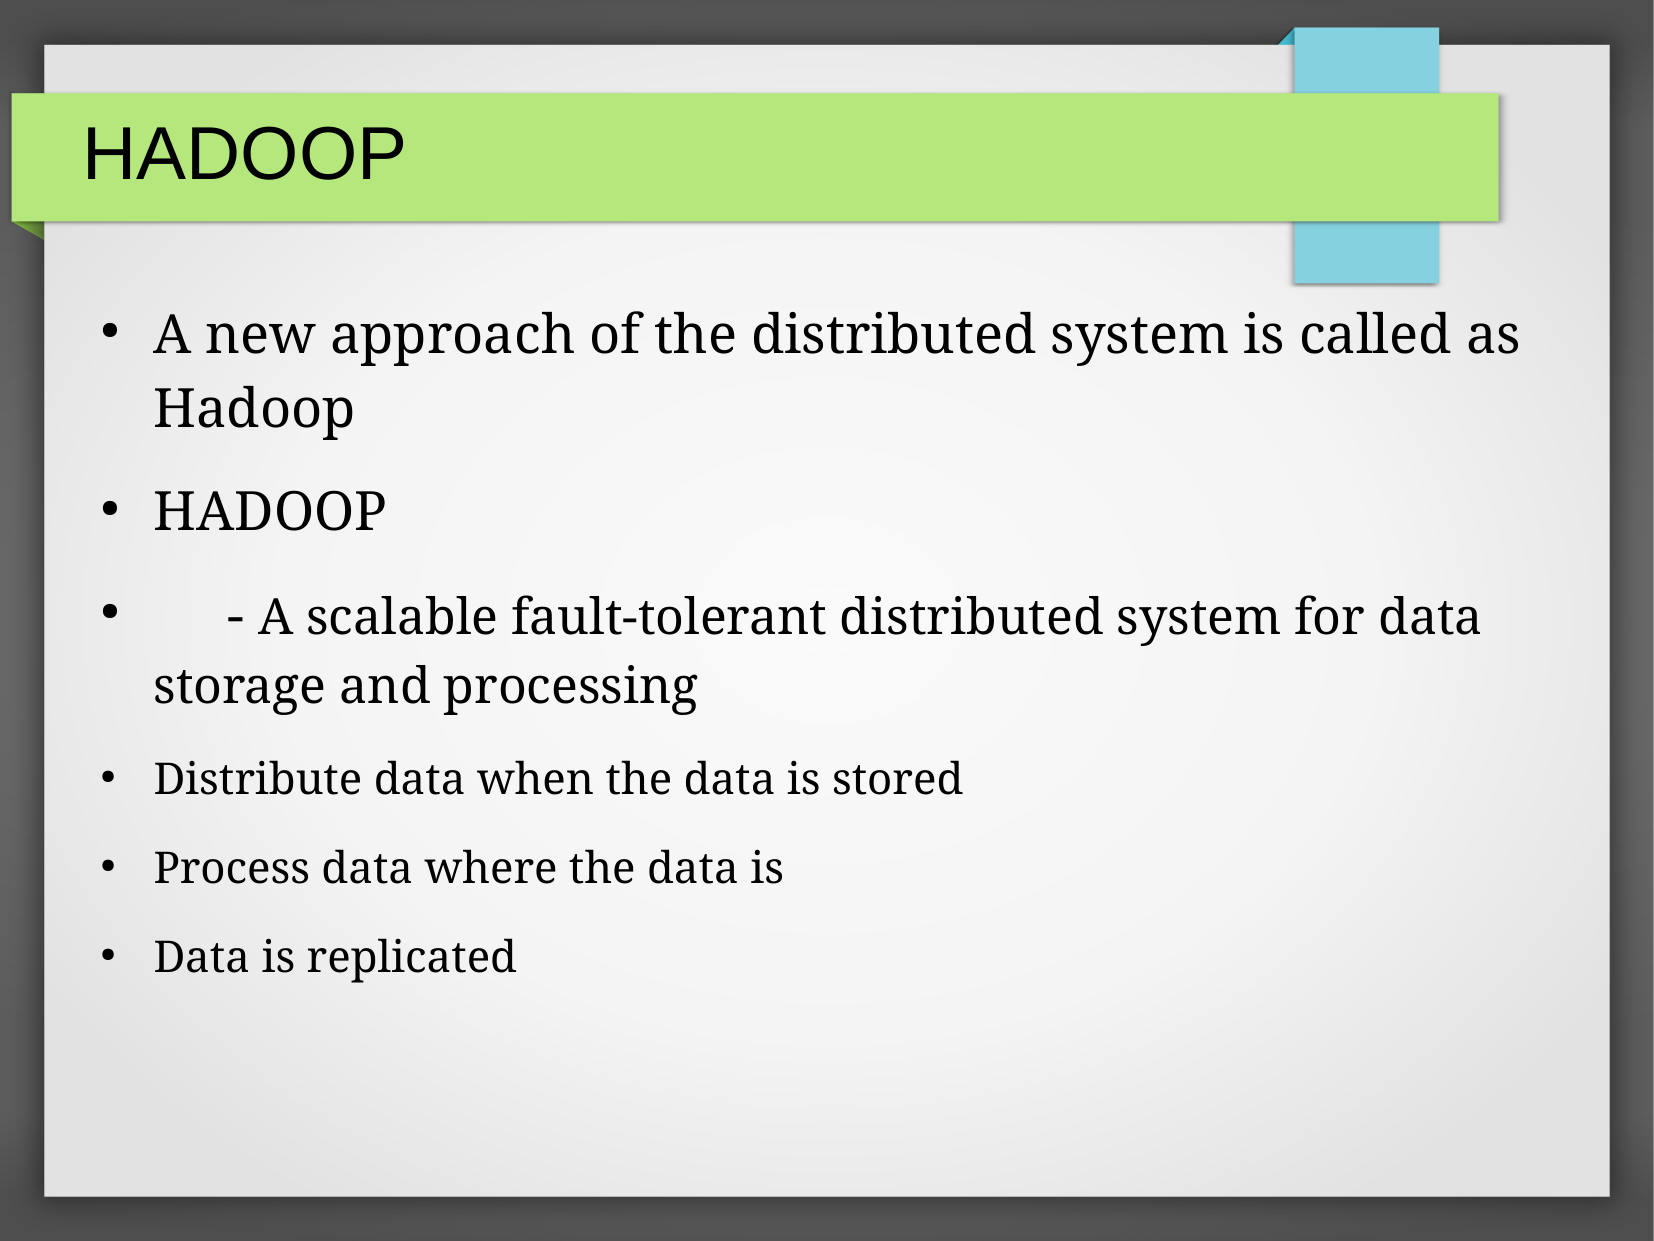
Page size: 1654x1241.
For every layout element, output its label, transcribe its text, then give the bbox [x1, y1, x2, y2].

title HADOOP [82, 94, 1264, 213]
list A new approach of the distributed system is called as Hadoop HADOOP - A scalable fault-tolerant distributed system for data storage and processing Distribute data when the data is stored Process data where the data is Data is replicated [82, 295, 1571, 1015]
picture [0, 0, 1654, 1241]
